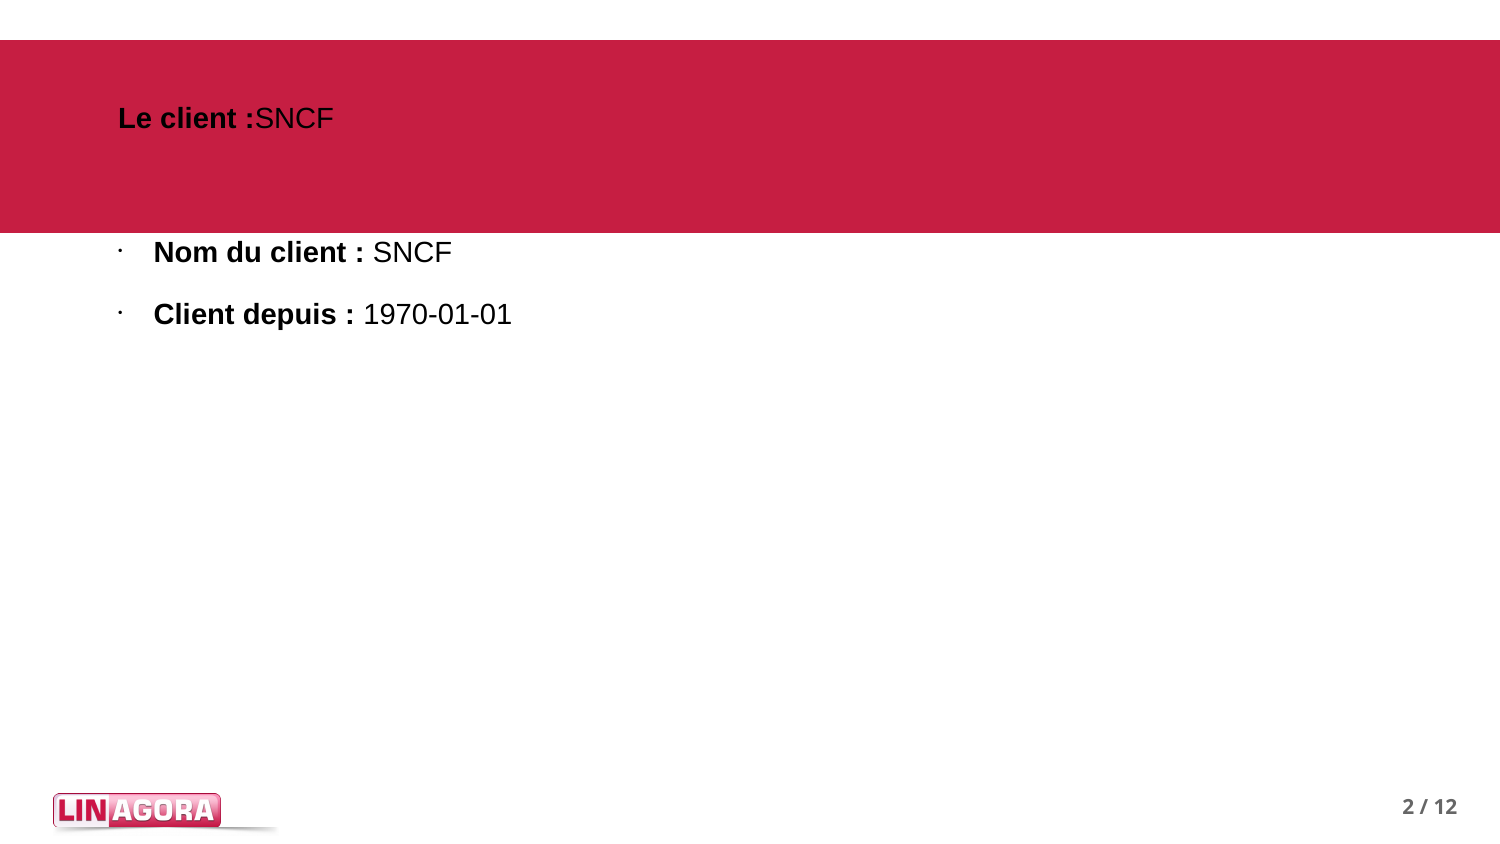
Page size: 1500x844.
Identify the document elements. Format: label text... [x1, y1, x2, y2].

list Nom du client : SNCF Client depuis : 1970-01-01 [118, 236, 1418, 844]
picture [53, 793, 118, 836]
title Le client :SNCF [118, 29, 1300, 207]
